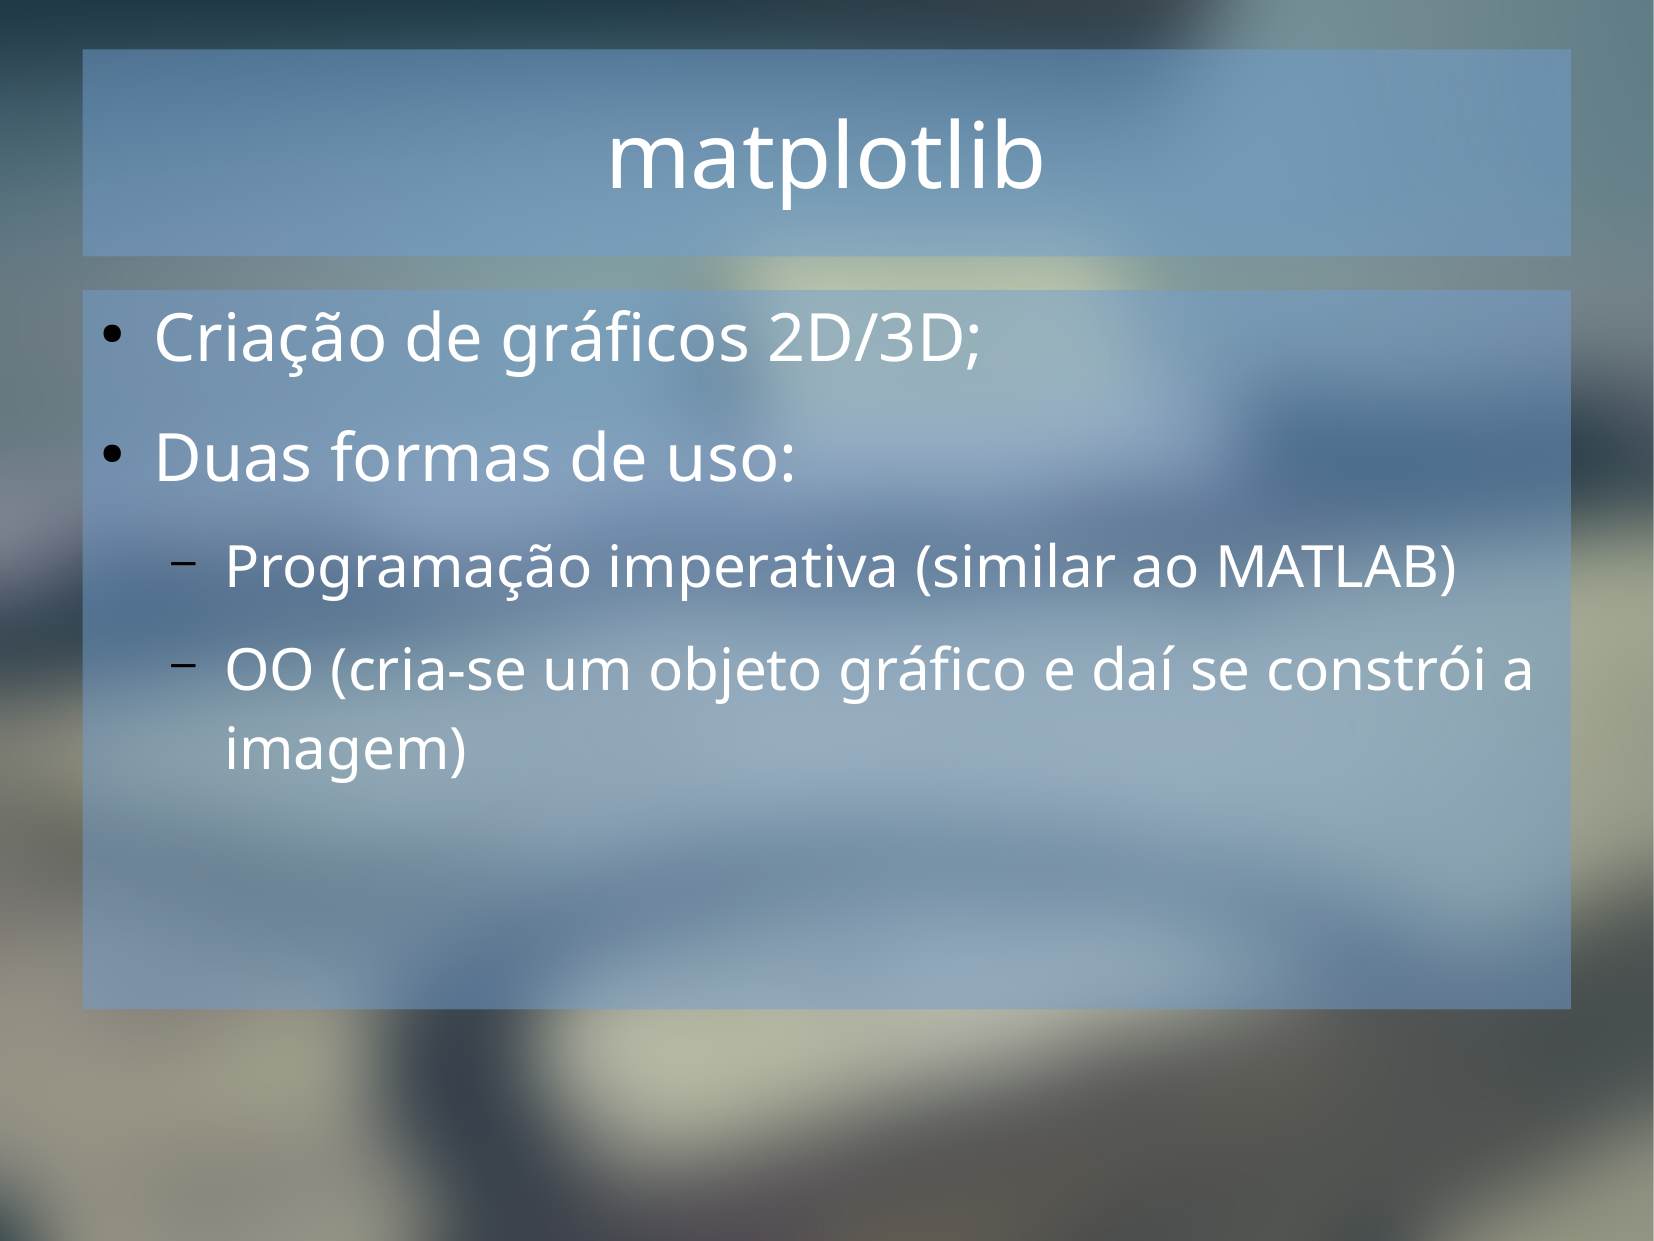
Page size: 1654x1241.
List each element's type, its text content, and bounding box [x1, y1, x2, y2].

title matplotlib [82, 49, 1571, 257]
picture [0, 0, 1654, 1241]
list Criação de gráficos 2D/3D; Duas formas de uso: Programação imperativa (similar ao MATLAB) OO (cria-se um objeto gráfico e daí se constrói a imagem) [82, 290, 1571, 1010]
